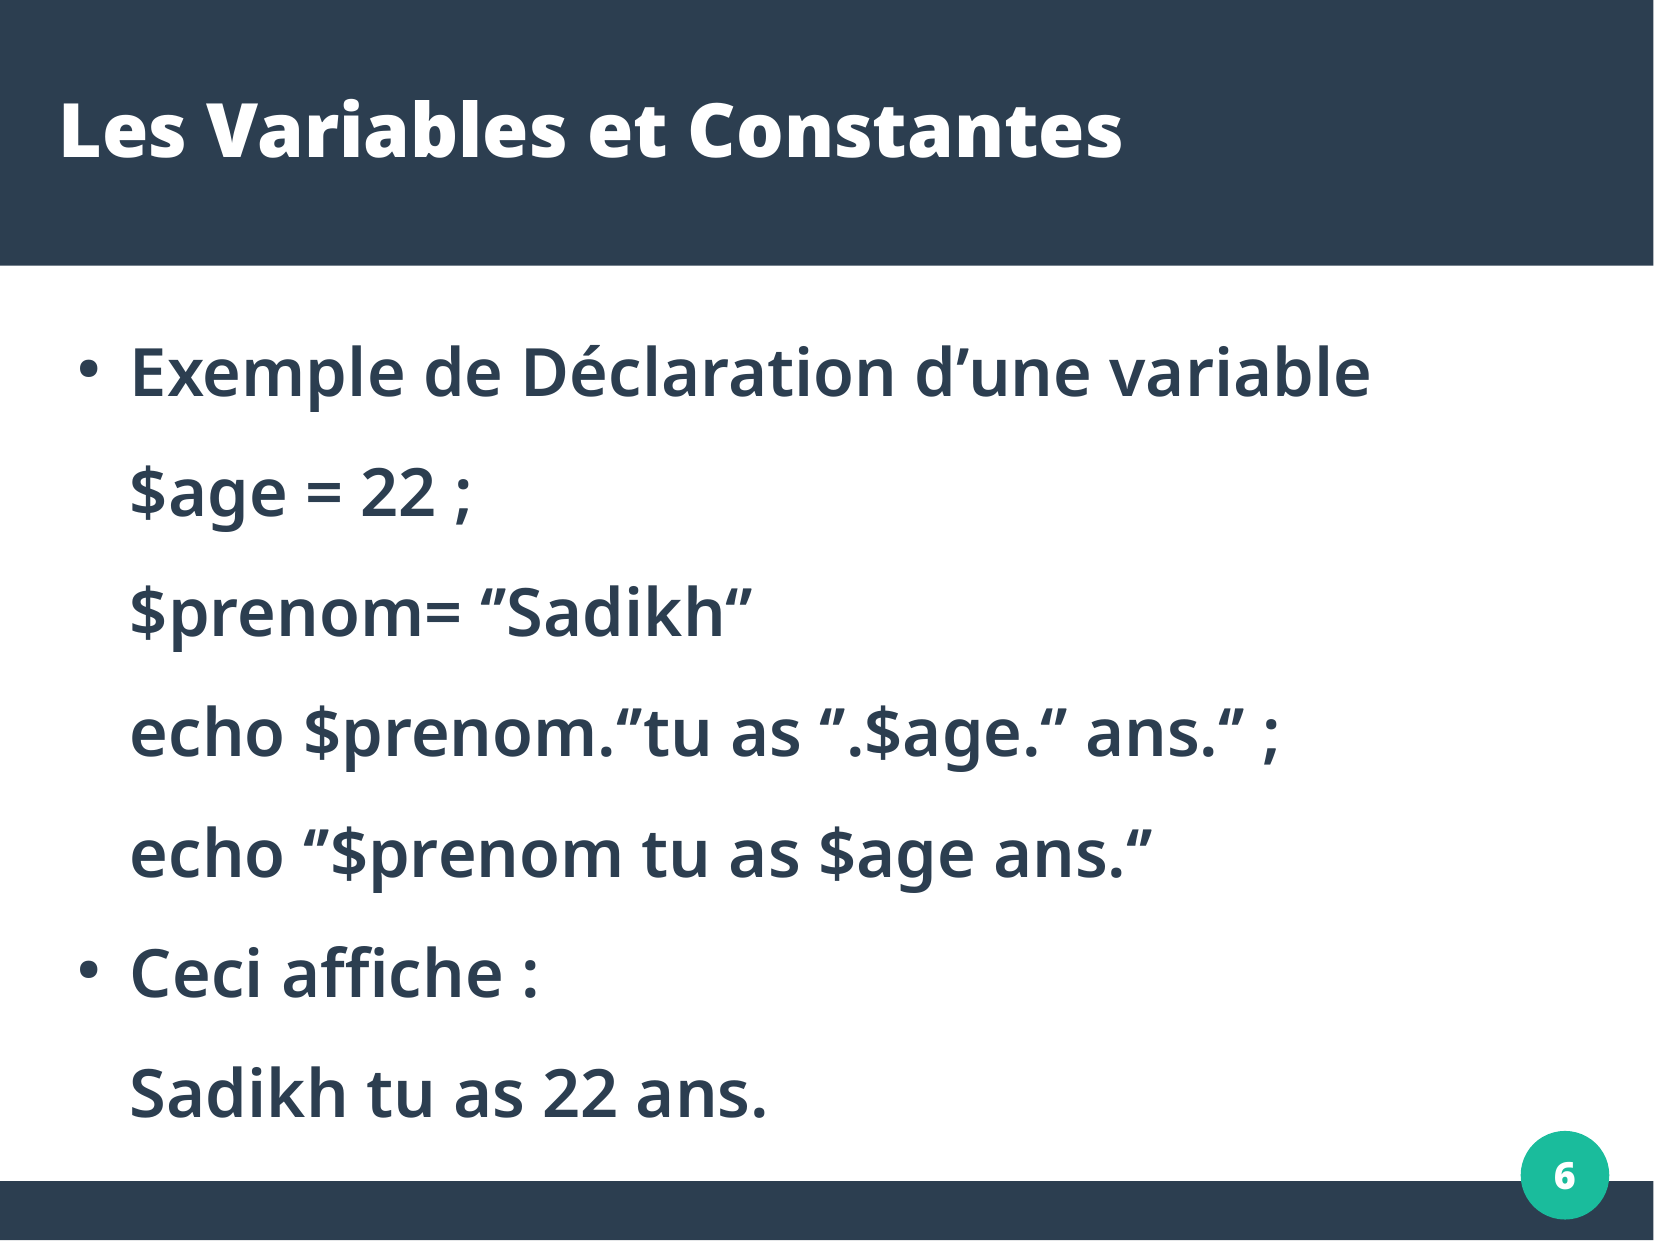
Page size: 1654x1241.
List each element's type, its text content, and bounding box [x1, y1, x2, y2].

list Exemple de Déclaration d’une variable $age = 22 ; $prenom= ‘’Sadikh‘’ echo $prenom.‘’tu as ‘’.$age.‘’ ans.‘’ ; echo ‘’$prenom tu as $age ans.‘’ Ceci affiche : Sadikh tu as 22 ans. [59, 324, 1595, 1152]
title Les Variables et Constantes [59, 49, 1595, 207]
